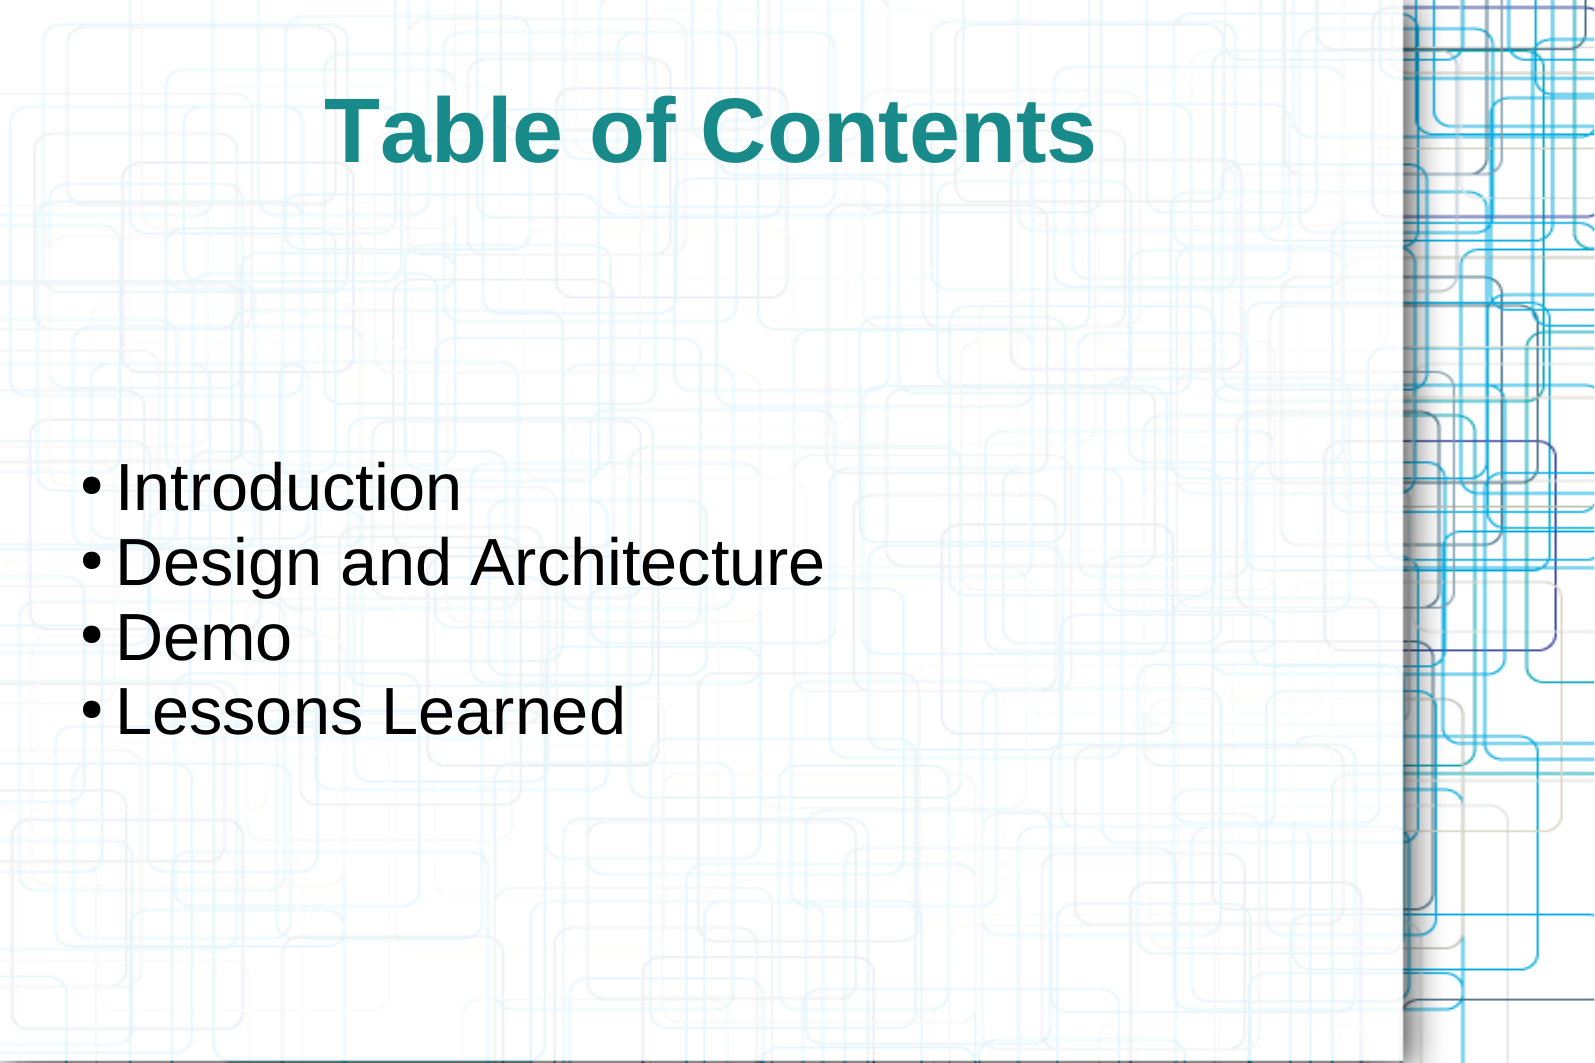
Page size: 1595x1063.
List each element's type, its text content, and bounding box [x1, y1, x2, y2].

picture [0, 0, 1595, 1063]
title Table of Contents [56, 49, 1367, 213]
subtitle Introduction Design and Architecture Demo Lessons Learned [79, 256, 1367, 943]
